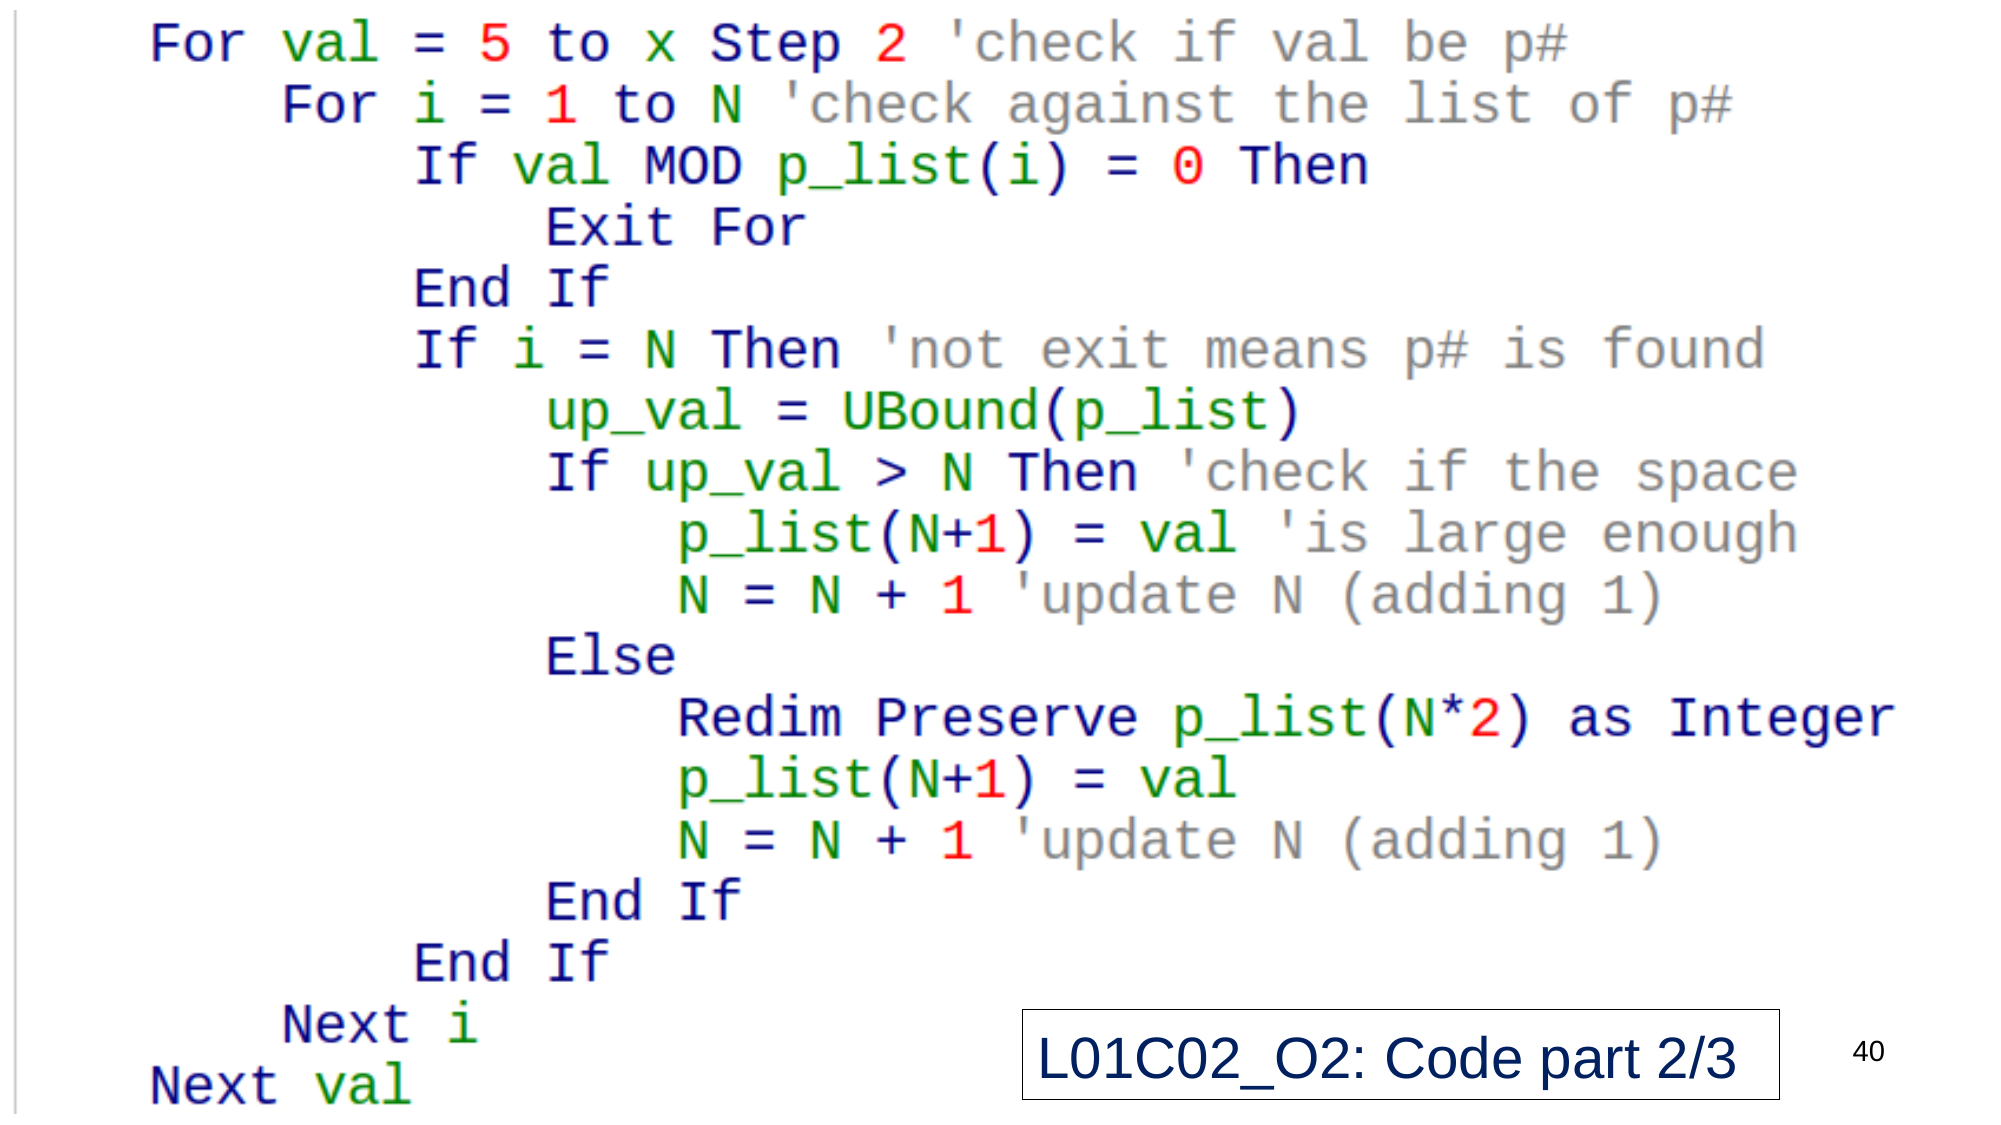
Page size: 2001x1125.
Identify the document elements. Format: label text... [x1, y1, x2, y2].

title L01C02_O2: Code part 2/3 [1022, 1009, 1780, 1100]
slide_number <number> [1433, 1024, 1900, 1103]
picture [3, 10, 1903, 1114]
